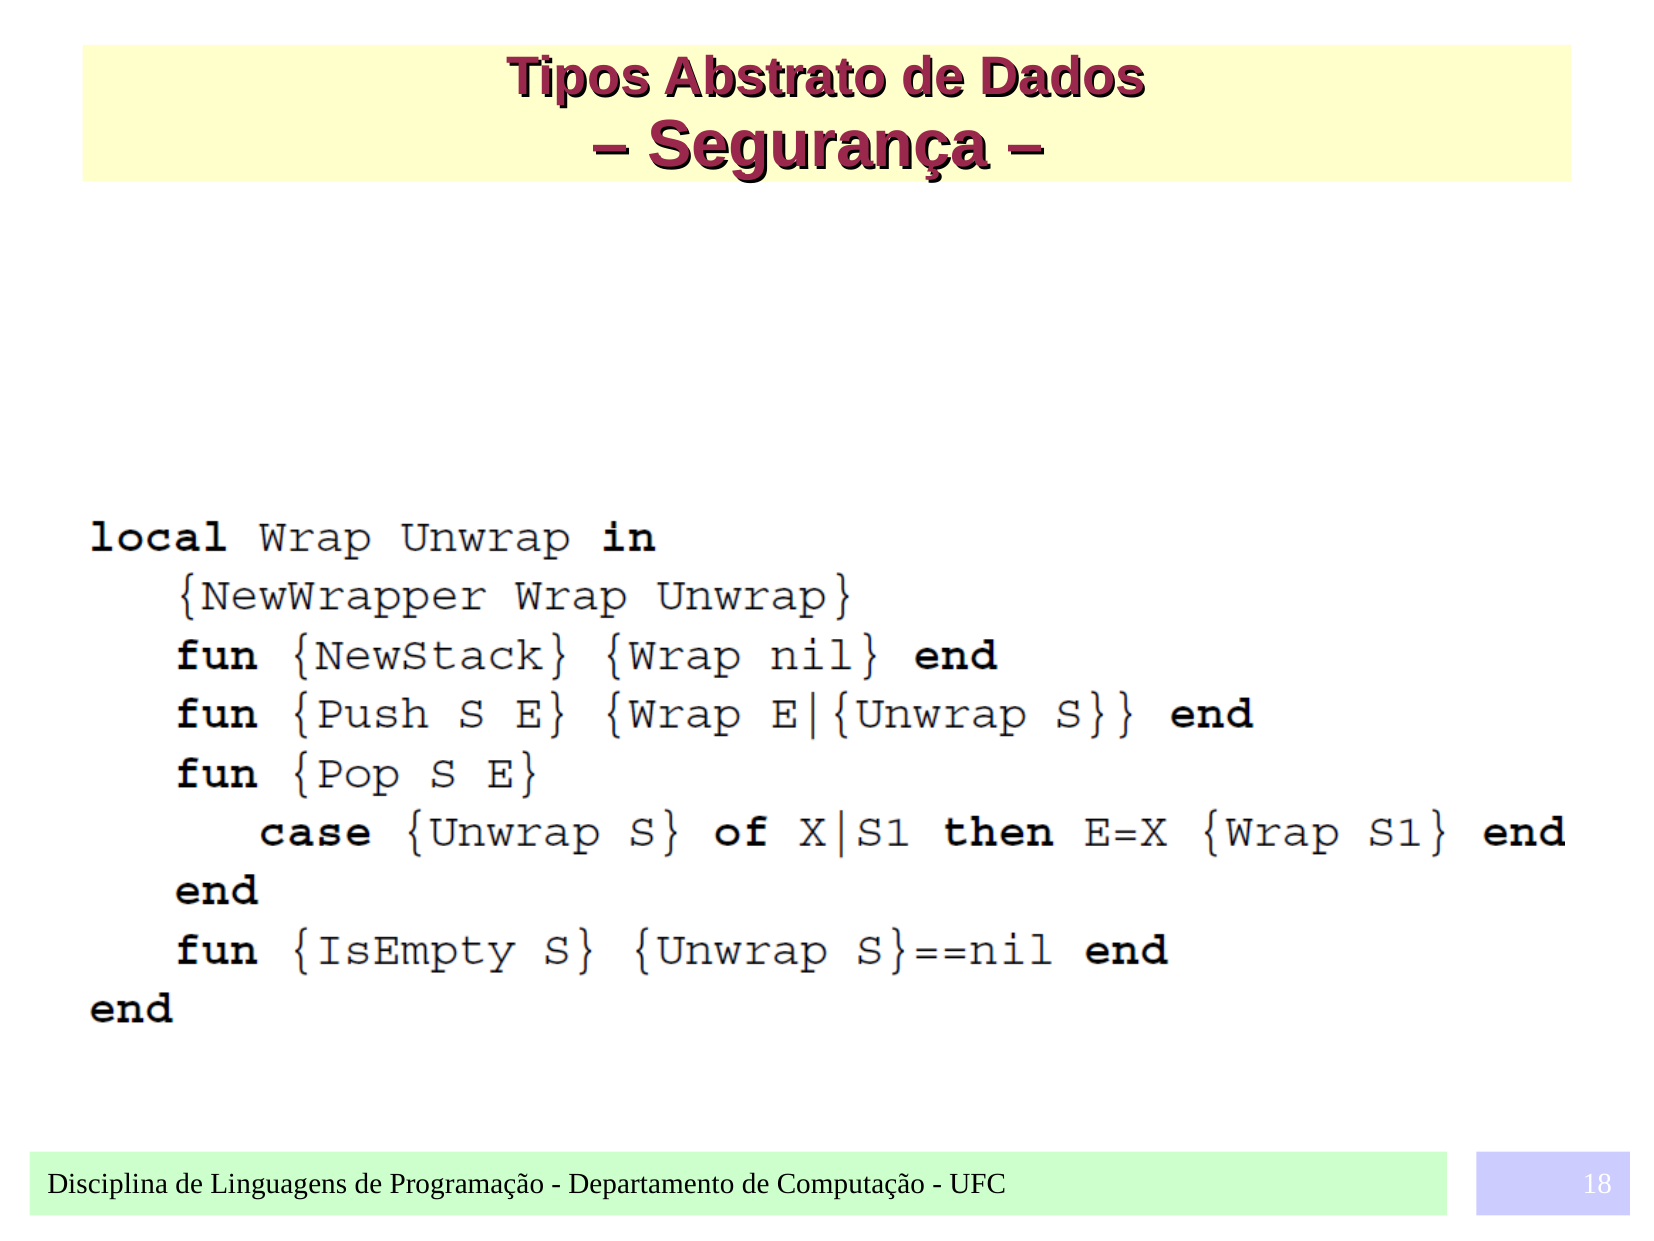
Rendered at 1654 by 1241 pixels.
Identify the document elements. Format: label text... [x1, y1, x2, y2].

picture [88, 507, 1565, 1024]
title Tipos Abstrato de Dados – Segurança – [82, 44, 1571, 182]
